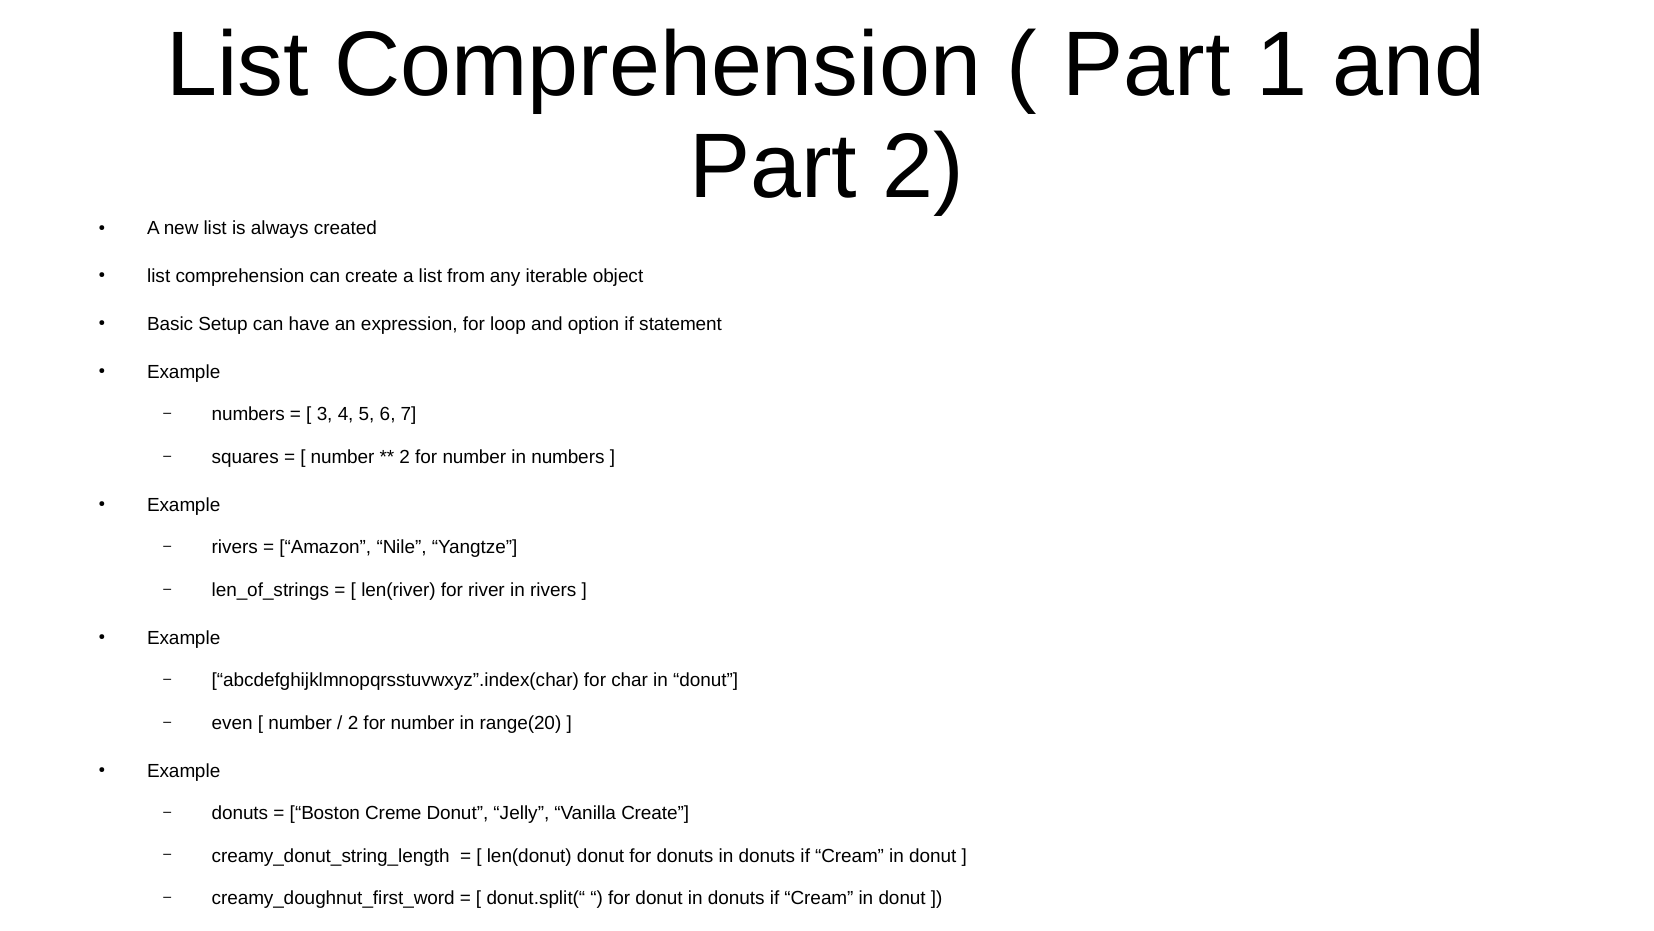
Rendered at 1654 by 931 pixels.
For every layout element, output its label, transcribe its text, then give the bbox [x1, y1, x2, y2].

list A new list is always created list comprehension can create a list from any iterable object Basic Setup can have an expression, for loop and option if statement Example numbers = [ 3, 4, 5, 6, 7] squares = [ number ** 2 for number in numbers ] Example rivers = [“Amazon”, “Nile”, “Yangtze”] len_of_strings = [ len(river) for river in rivers ] Example [“abcdefghijklmnopqrsstuvwxyz”.index(char) for char in “donut”] even [ number / 2 for number in range(20) ] Example donuts = [“Boston Creme Donut”, “Jelly”, “Vanilla Create”] creamy_donut_string_length = [ len(donut) donut for donuts in donuts if “Cream” in donut ] creamy_doughnut_first_word = [ donut.split(“ “) for donut in donuts if “Cream” in donut ]) [82, 217, 1576, 916]
title List Comprehension ( Part 1 and Part 2) [82, 12, 1571, 217]
